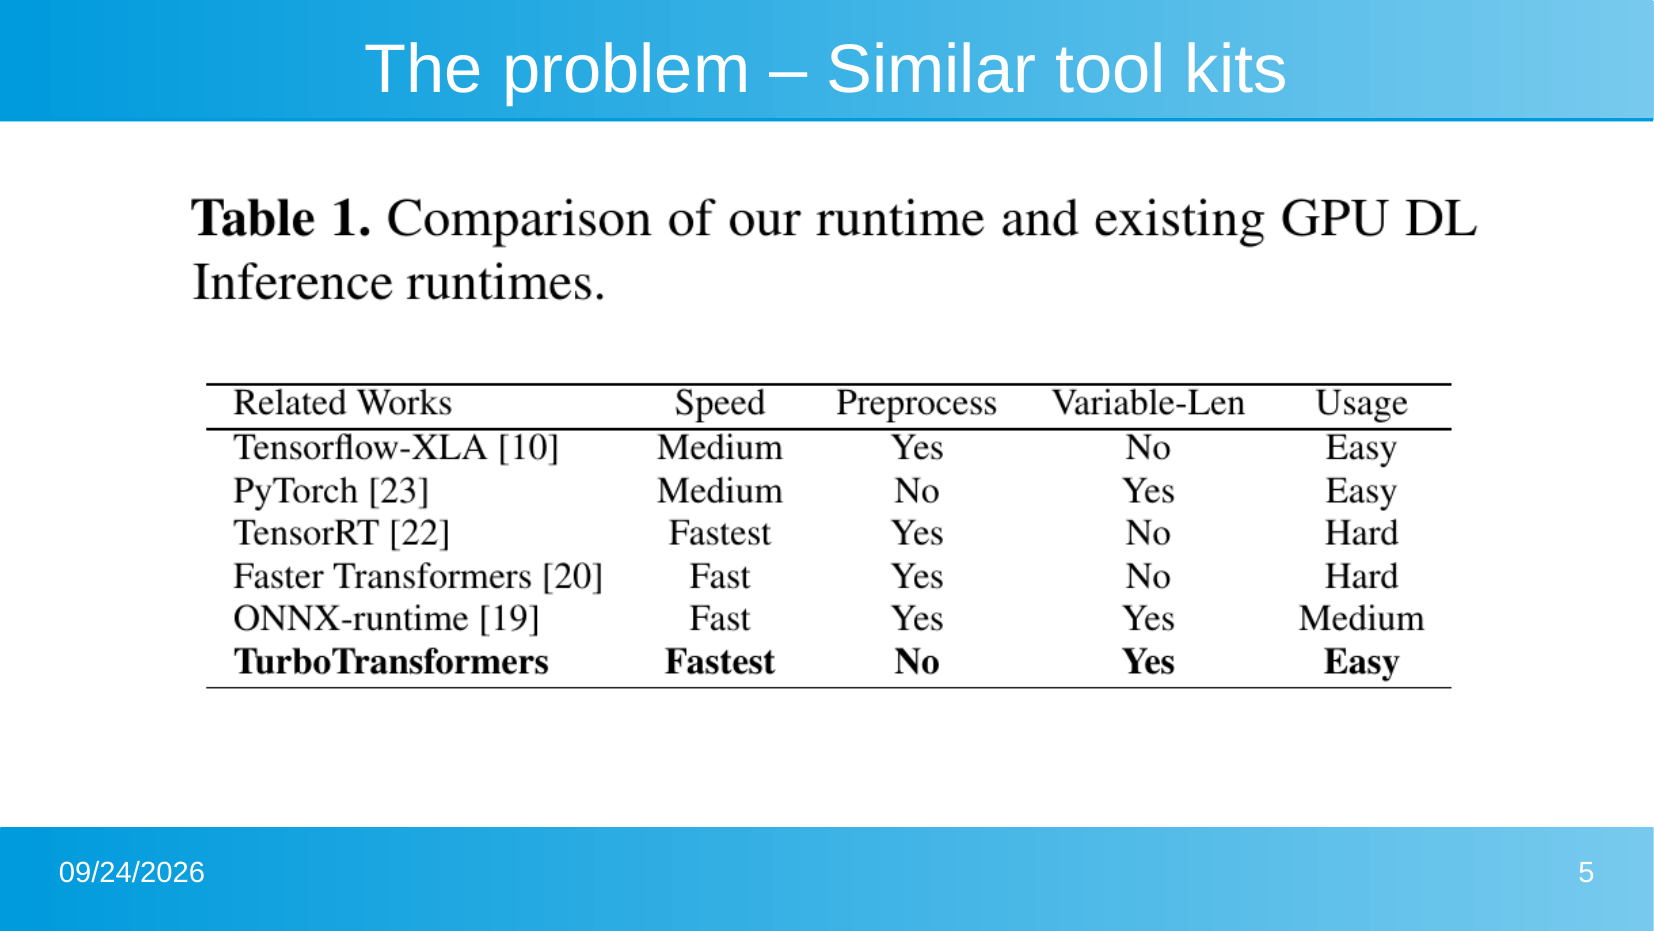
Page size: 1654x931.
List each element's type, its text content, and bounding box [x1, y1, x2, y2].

picture [167, 177, 1487, 713]
title The problem – Similar tool kits [59, 29, 1595, 108]
